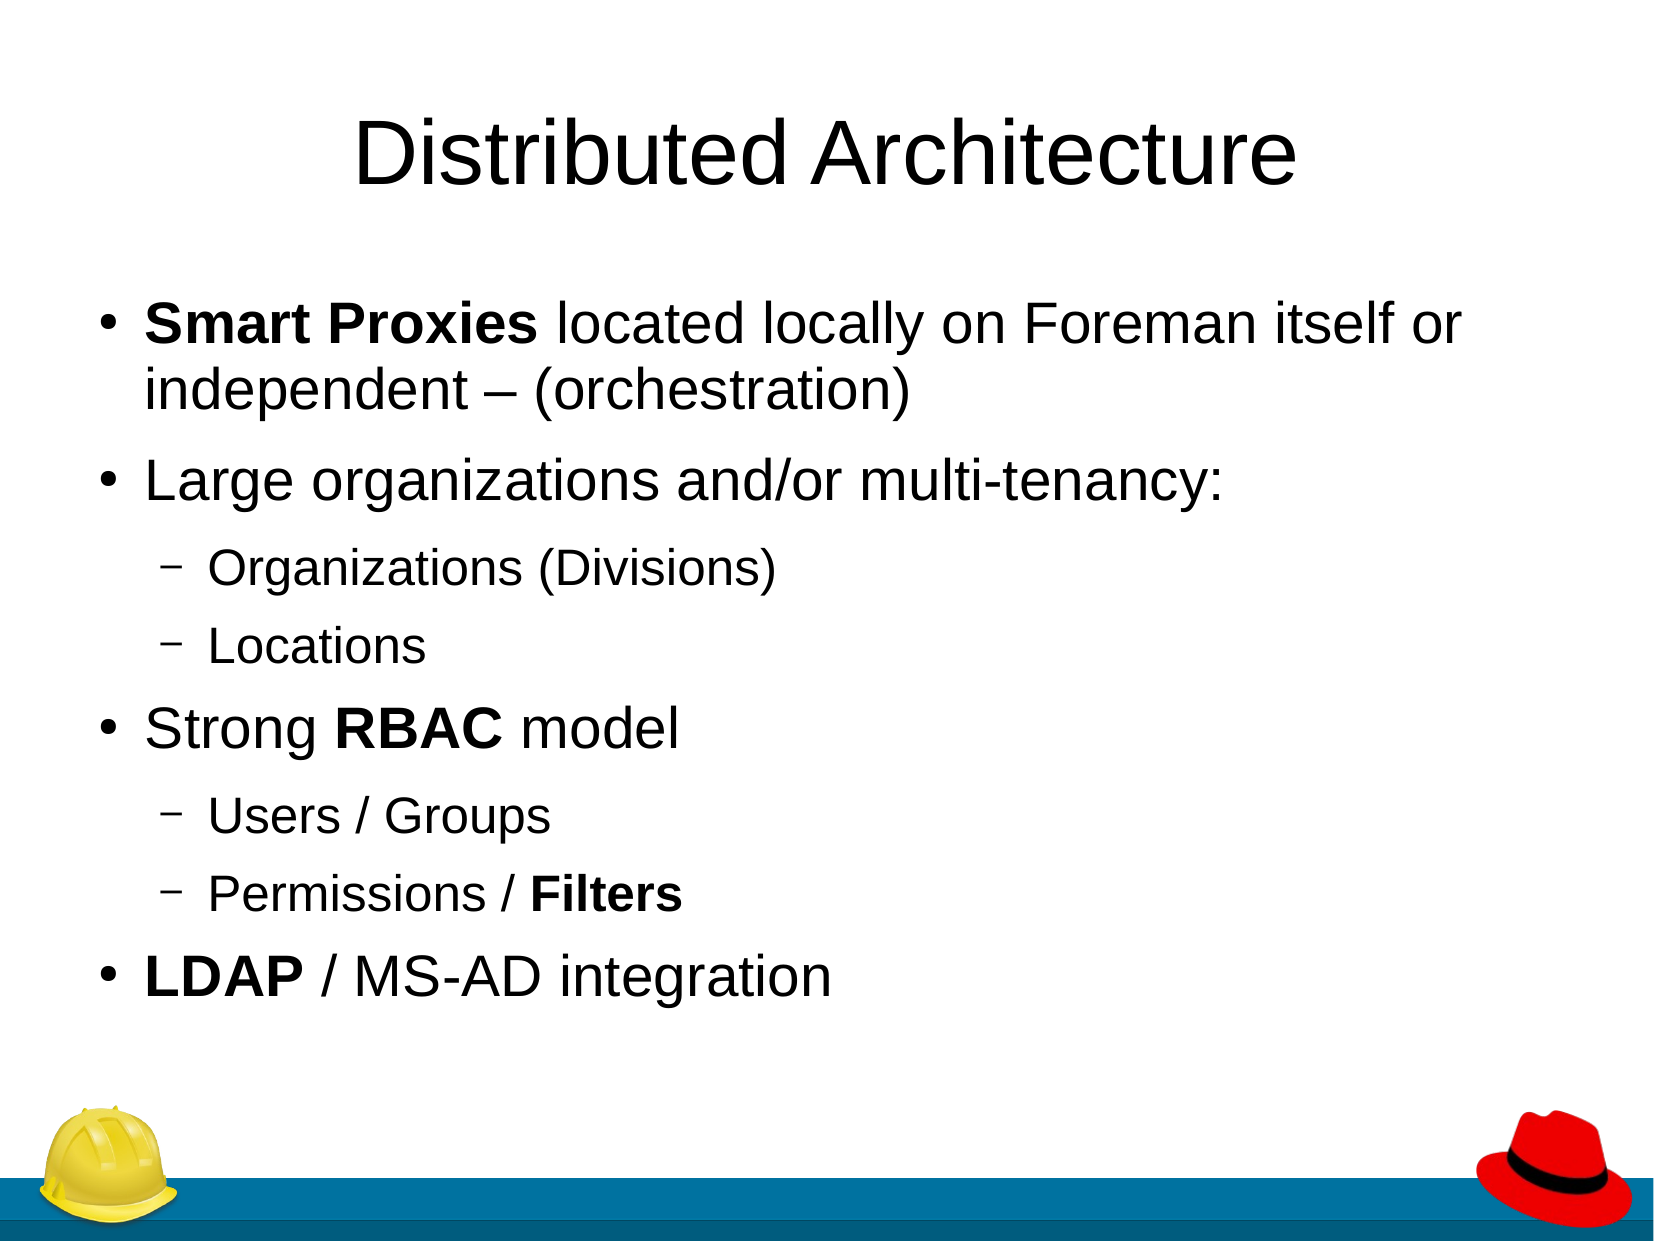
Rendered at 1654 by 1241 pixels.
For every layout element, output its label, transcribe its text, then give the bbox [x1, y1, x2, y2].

title Distributed Architecture [82, 49, 1571, 257]
picture [23, 1086, 189, 1227]
list Smart Proxies located locally on Foreman itself or independent – (orchestration) Large organizations and/or multi-tenancy: Organizations (Divisions) Locations Strong RBAC model Users / Groups Permissions / Filters LDAP / MS-AD integration [82, 290, 1571, 1010]
picture [1476, 1110, 1633, 1227]
